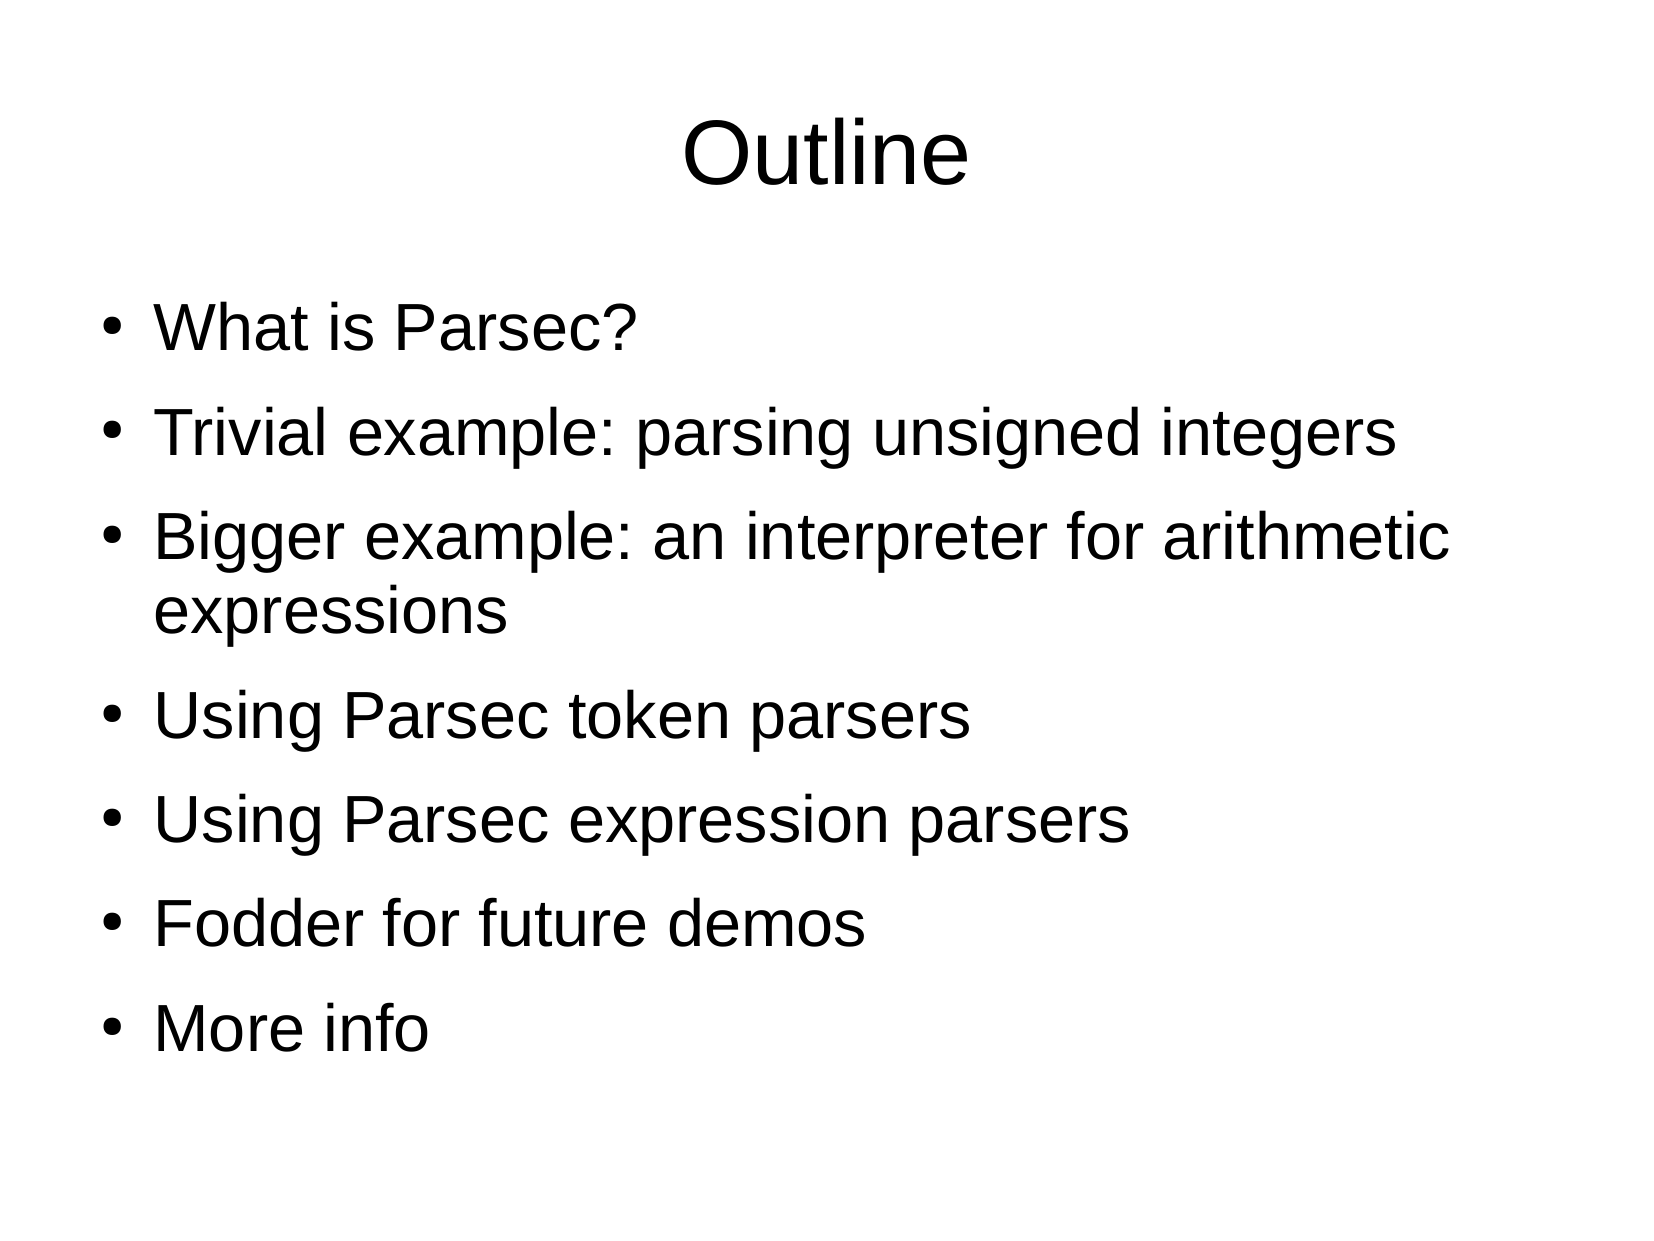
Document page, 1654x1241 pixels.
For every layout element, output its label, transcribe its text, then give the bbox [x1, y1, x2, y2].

list What is Parsec? Trivial example: parsing unsigned integers Bigger example: an interpreter for arithmetic expressions Using Parsec token parsers Using Parsec expression parsers Fodder for future demos More info [82, 290, 1571, 1109]
title Outline [82, 49, 1571, 257]
